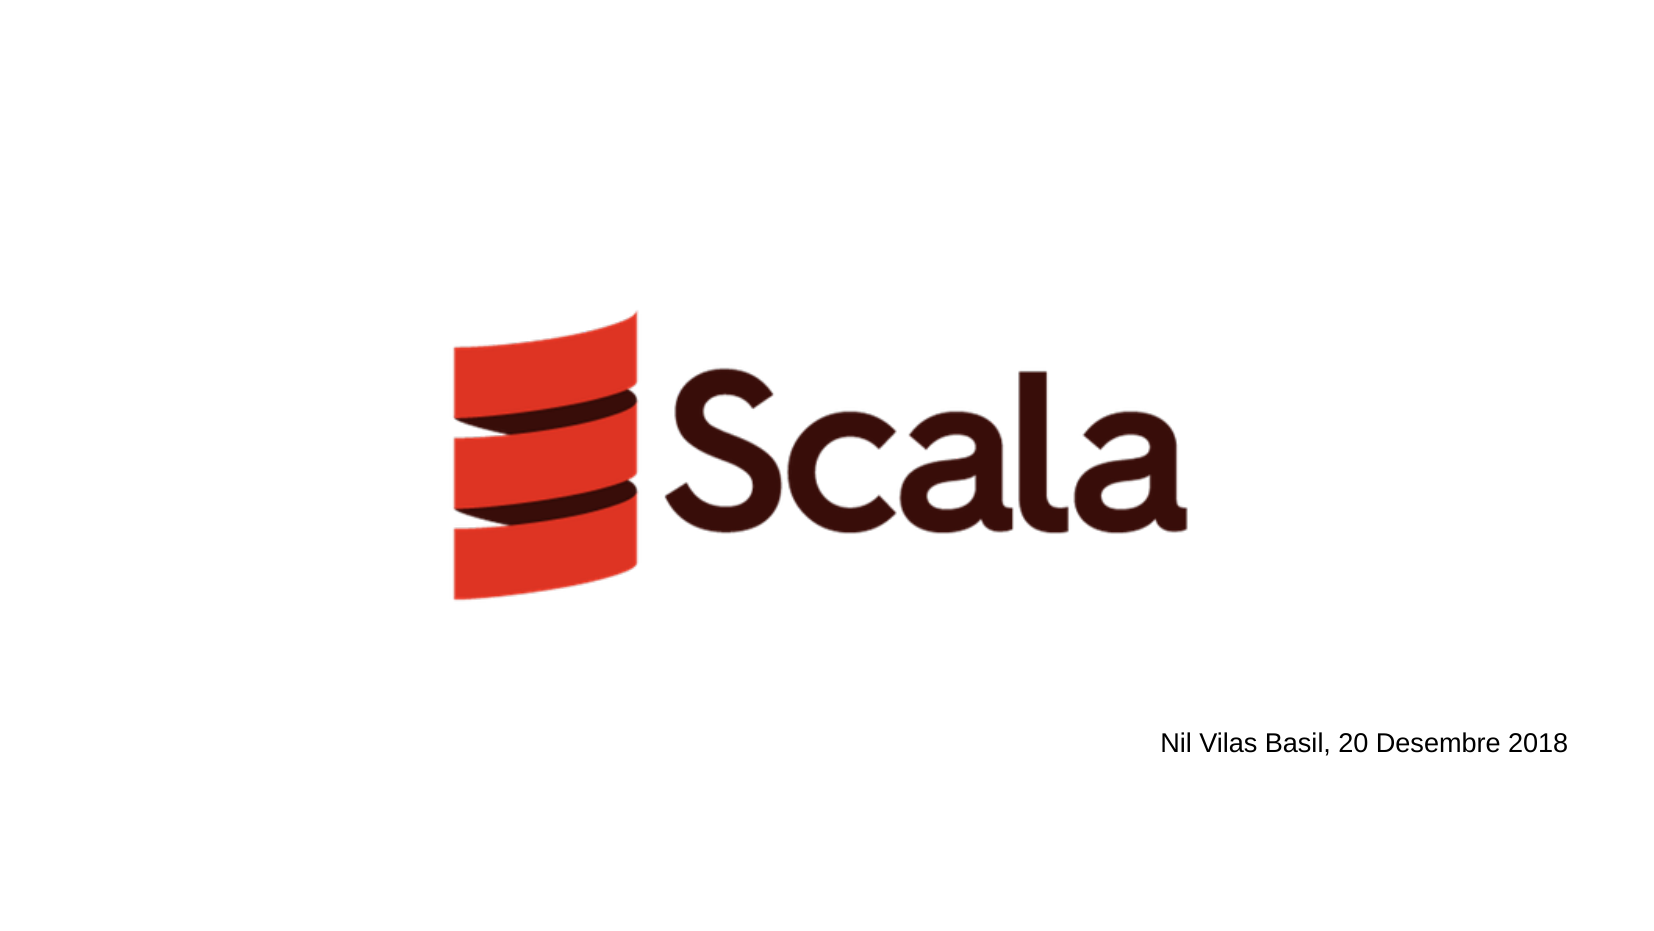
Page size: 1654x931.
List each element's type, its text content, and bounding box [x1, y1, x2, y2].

picture [437, 301, 1208, 617]
text_box Nil Vilas Basil, 20 Desembre 2018 [1145, 720, 1595, 780]
